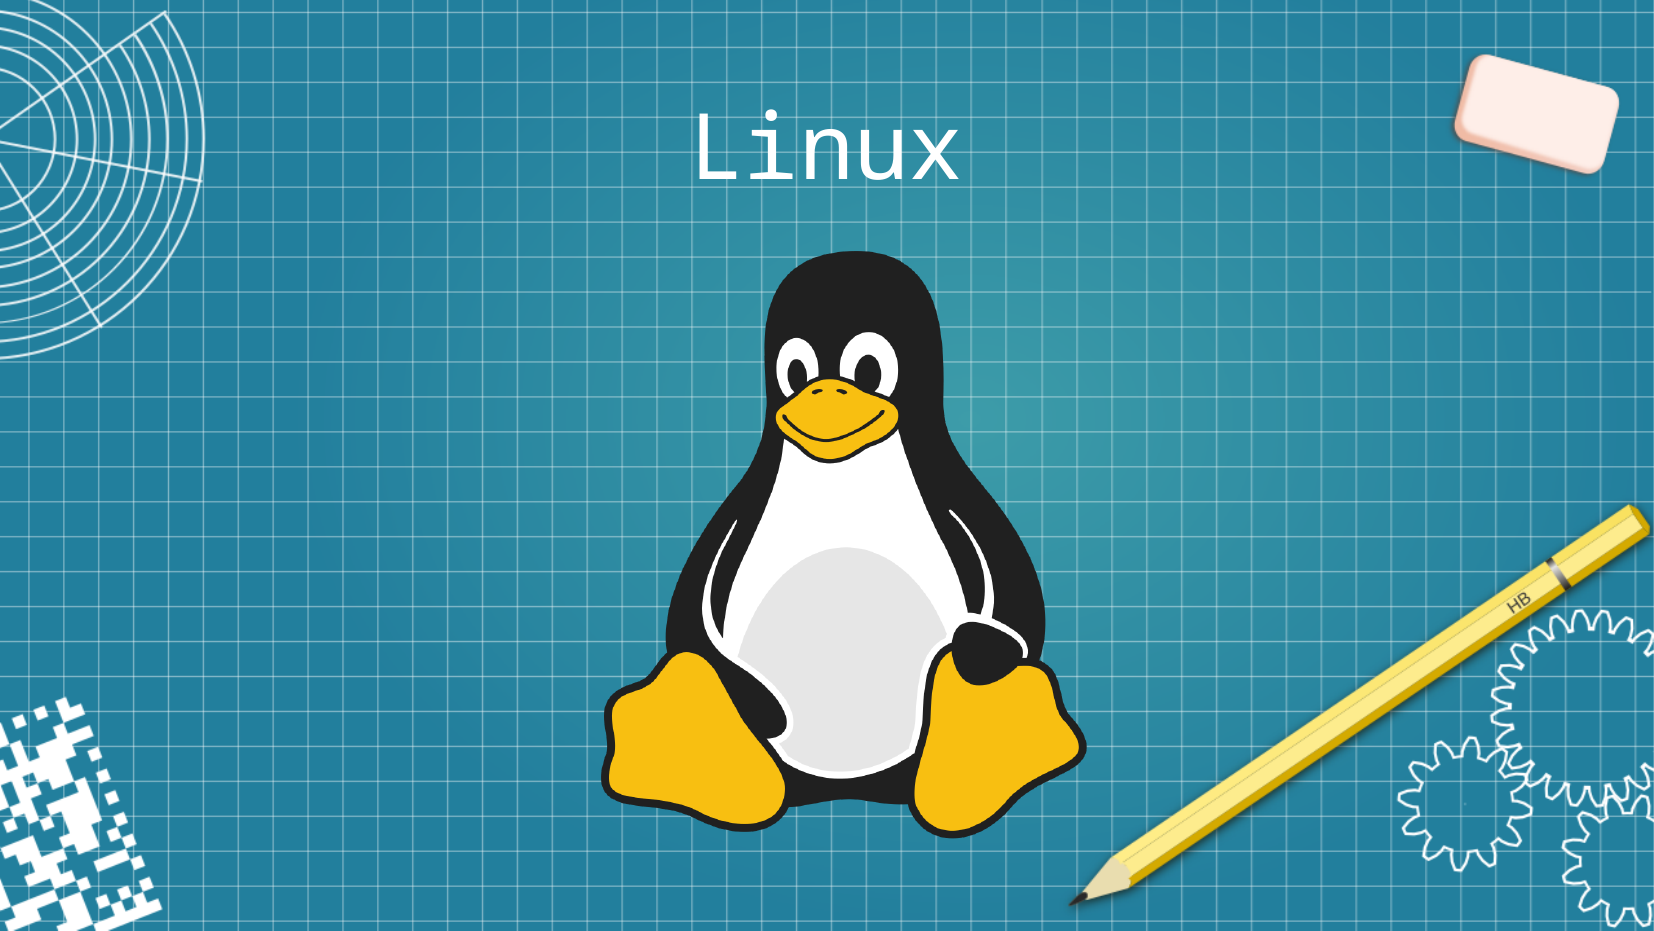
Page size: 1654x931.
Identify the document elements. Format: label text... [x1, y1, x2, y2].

title Linux [82, 37, 1571, 251]
picture [0, 0, 1654, 931]
